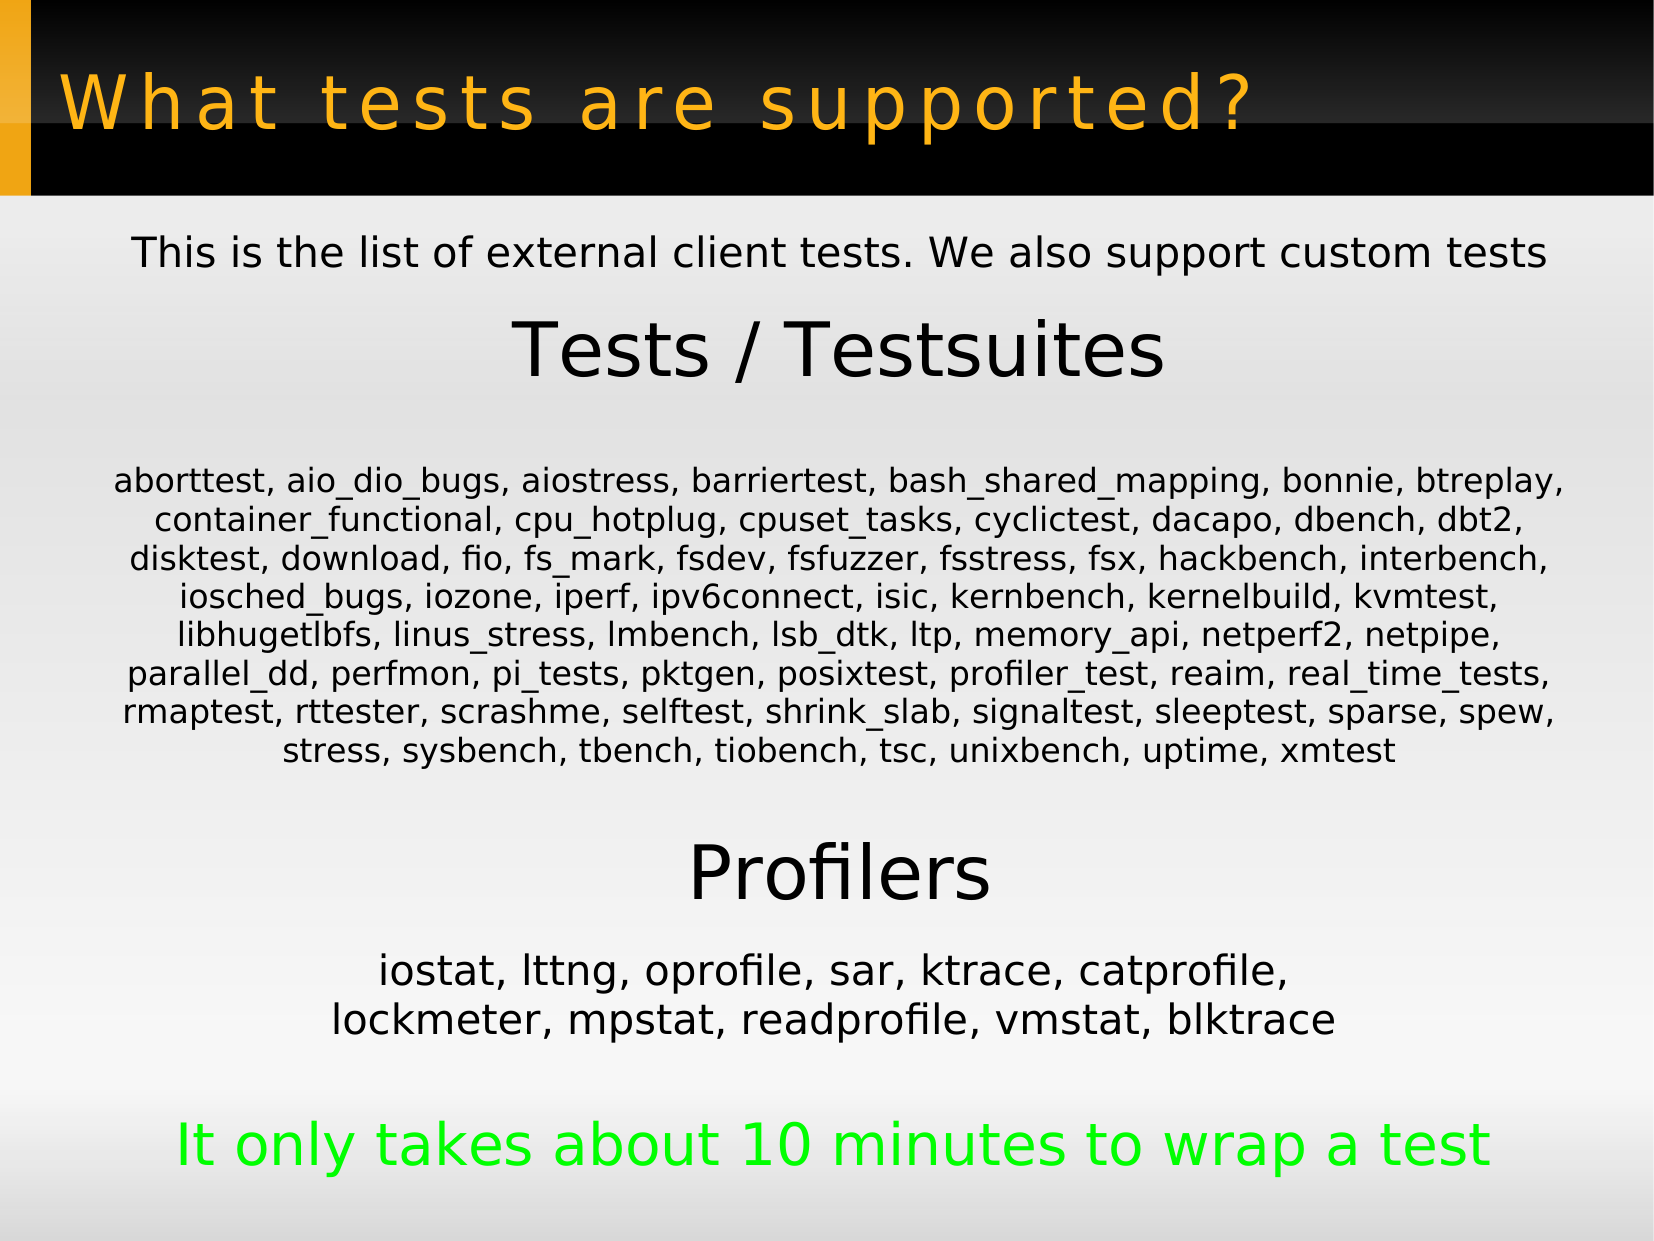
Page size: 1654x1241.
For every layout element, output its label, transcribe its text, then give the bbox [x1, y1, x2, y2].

title What tests are supported? [59, 29, 1270, 178]
list This is the list of external client tests. We also support custom tests Tests / Testsuites aborttest, aio_dio_bugs, aiostress, barriertest, bash_shared_mapping, bonnie, btreplay, container_functional, cpu_hotplug, cpuset_tasks, cyclictest, dacapo, dbench, dbt2, disktest, download, fio, fs_mark, fsdev, fsfuzzer, fsstress, fsx, hackbench, interbench, iosched_bugs, iozone, iperf, ipv6connect, isic, kernbench, kernelbuild, kvmtest, libhugetlbfs, linus_stress, lmbench, lsb_dtk, ltp, memory_api, netperf2, netpipe, parallel_dd, perfmon, pi_tests, pktgen, posixtest, profiler_test, reaim, real_time_tests, rmaptest, rttester, scrashme, selftest, shrink_slab, signaltest, sleeptest, sparse, spew, stress, sysbench, tbench, tiobench, tsc, unixbench, uptime, xmtest Profilers iostat, lttng, oprofile, sar, ktrace, catprofile, lockmeter, mpstat, readprofile, vmstat, blktrace It only takes about 10 minutes to wrap a test [75, 228, 1576, 1180]
picture [0, 0, 1654, 1241]
